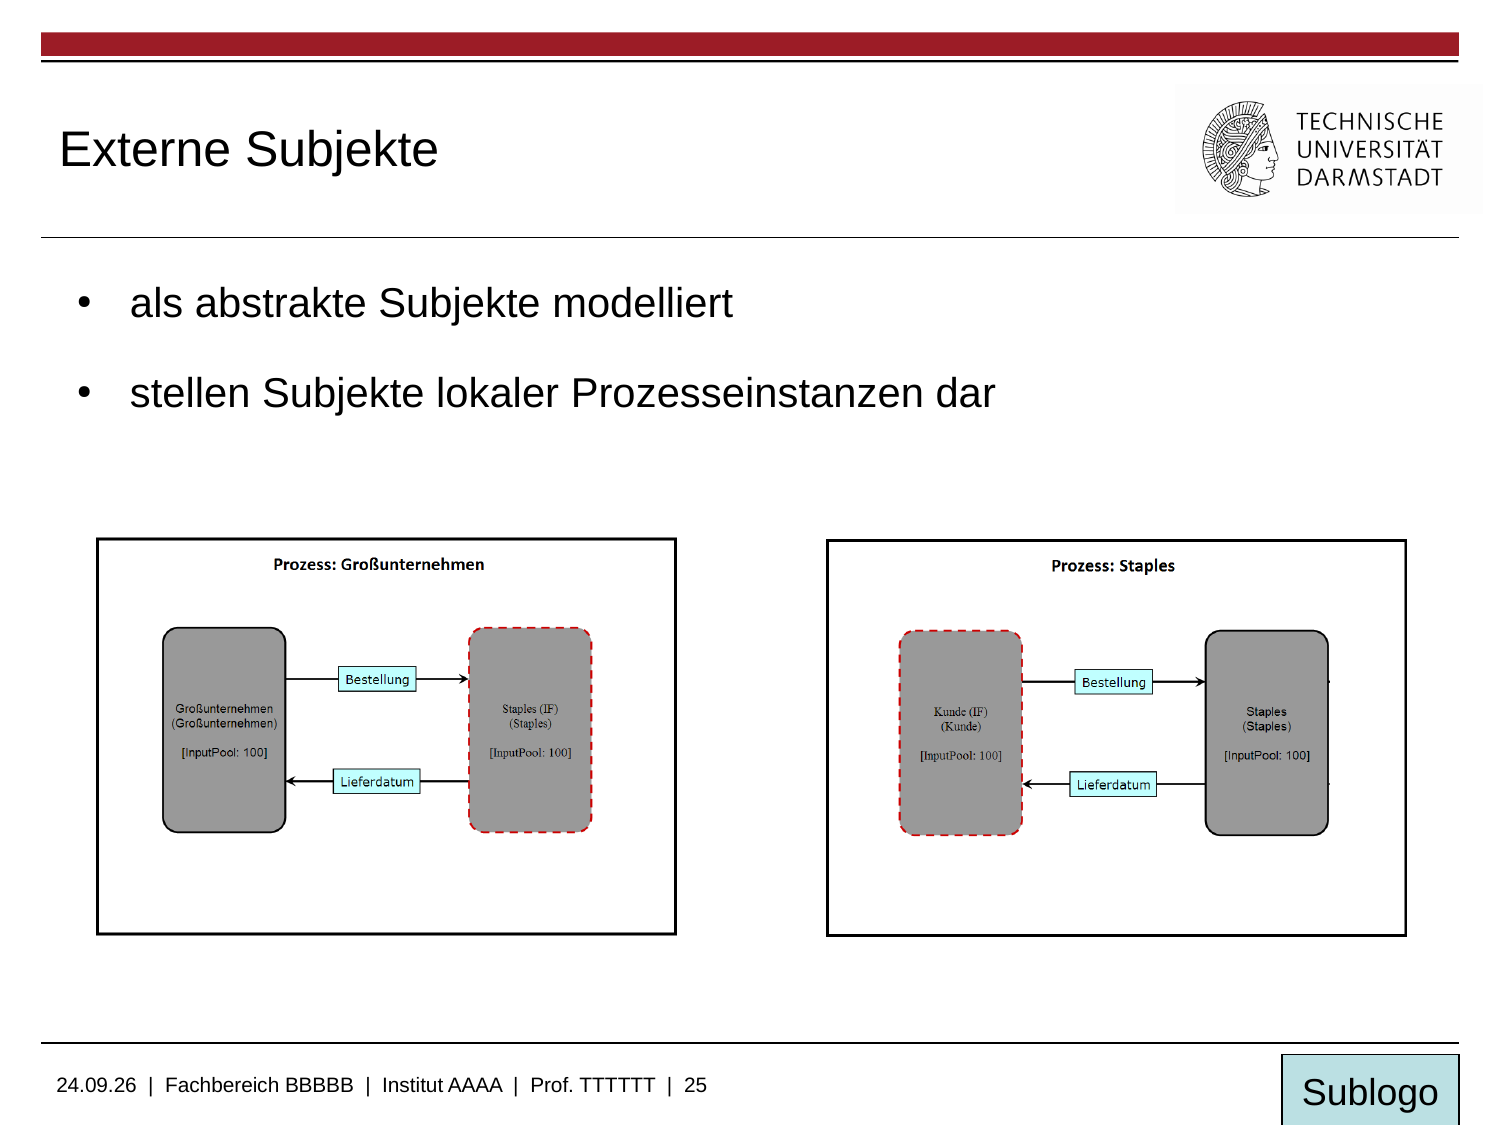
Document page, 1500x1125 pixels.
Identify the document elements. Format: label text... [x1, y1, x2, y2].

title Externe Subjekte [58, 80, 1149, 218]
list als abstrakte Subjekte modelliert stellen Subjekte lokaler Prozesseinstanzen dar [59, 265, 1179, 442]
picture [1175, 84, 1483, 214]
picture [59, 442, 1418, 962]
